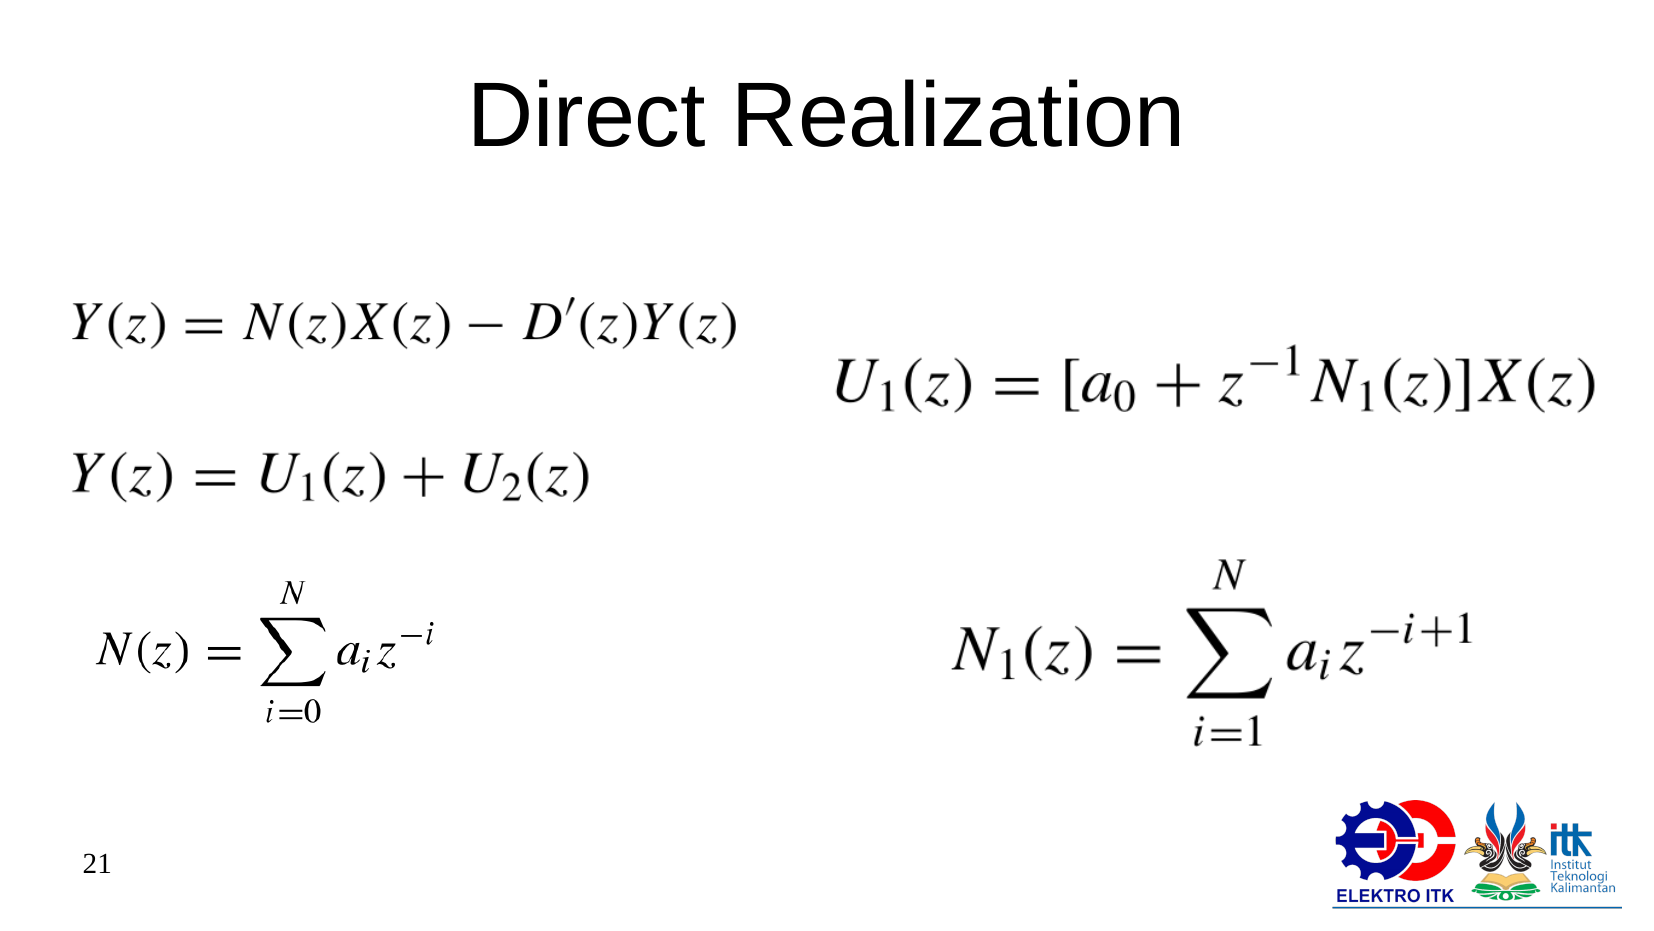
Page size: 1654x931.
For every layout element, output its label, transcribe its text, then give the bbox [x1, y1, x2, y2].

picture [825, 337, 1609, 753]
picture [1332, 800, 1622, 918]
title Direct Realization [82, 37, 1571, 193]
picture [25, 411, 684, 518]
picture [63, 560, 476, 752]
picture [63, 297, 743, 373]
